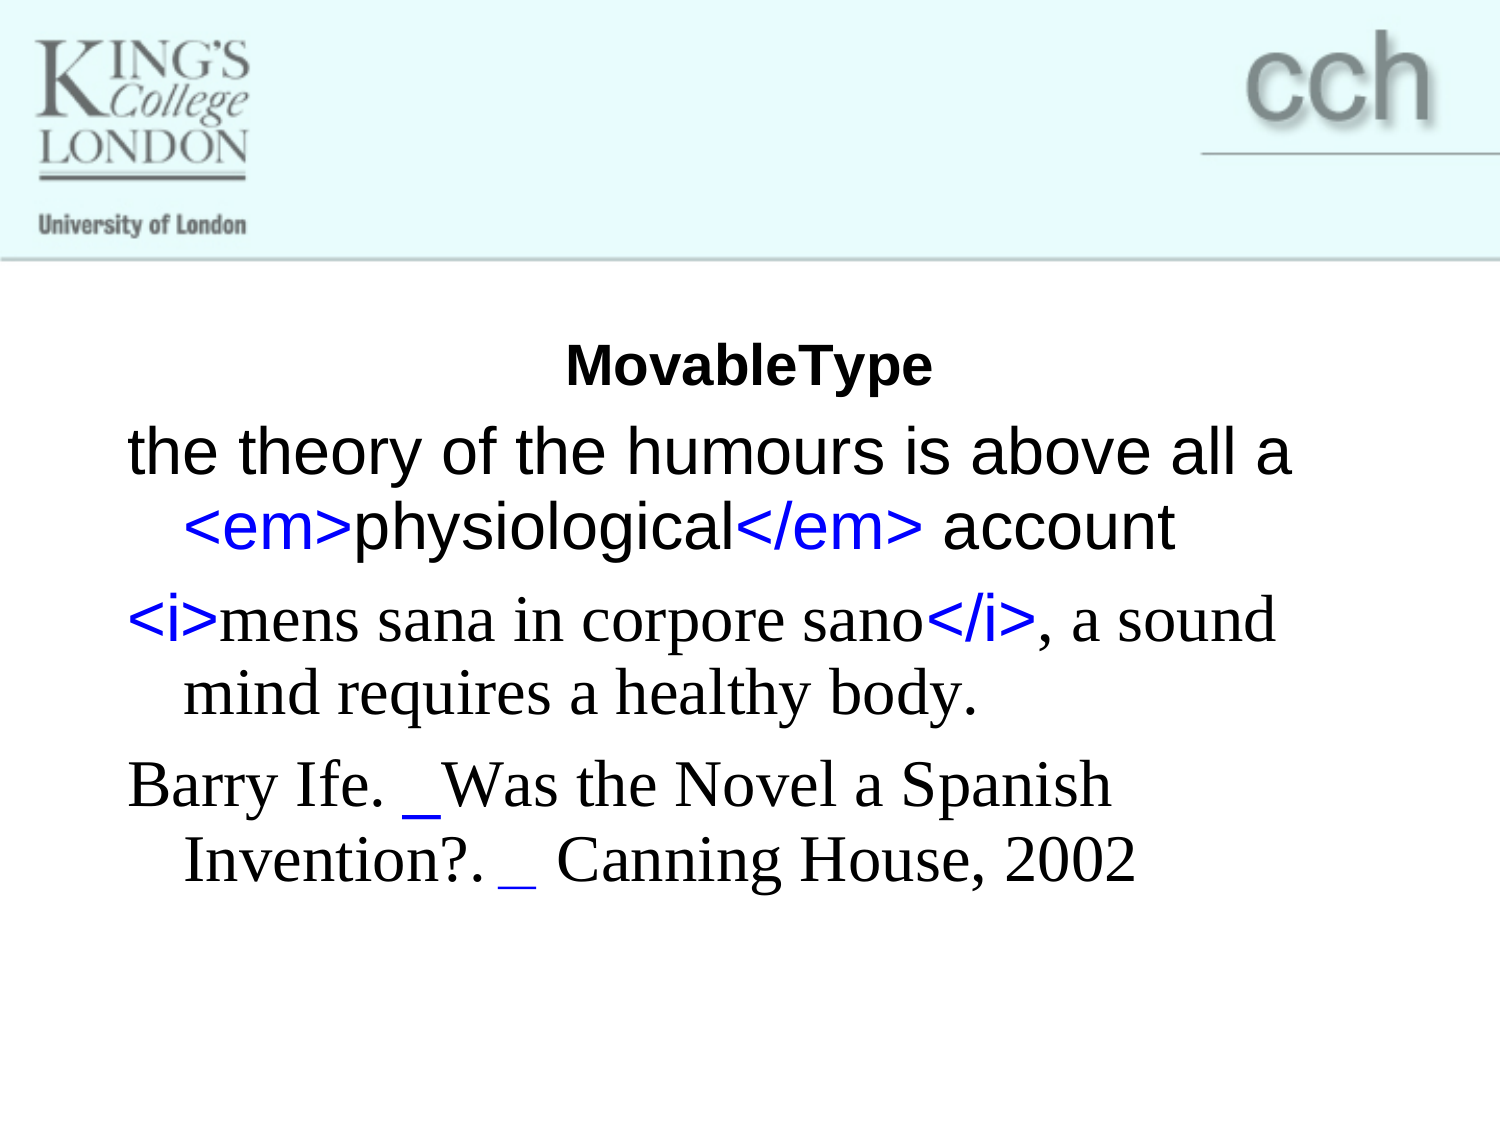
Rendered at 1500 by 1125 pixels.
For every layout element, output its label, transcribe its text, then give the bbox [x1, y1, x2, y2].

list MovableType the theory of the humours is above all a <em>physiological</em> account <i>mens sana in corpore sano</i>, a sound mind requires a healthy body. Barry Ife. _Was the Novel a Spanish Invention?. _ Canning House, 2002 [112, 324, 1388, 1125]
picture [0, 0, 1500, 1125]
